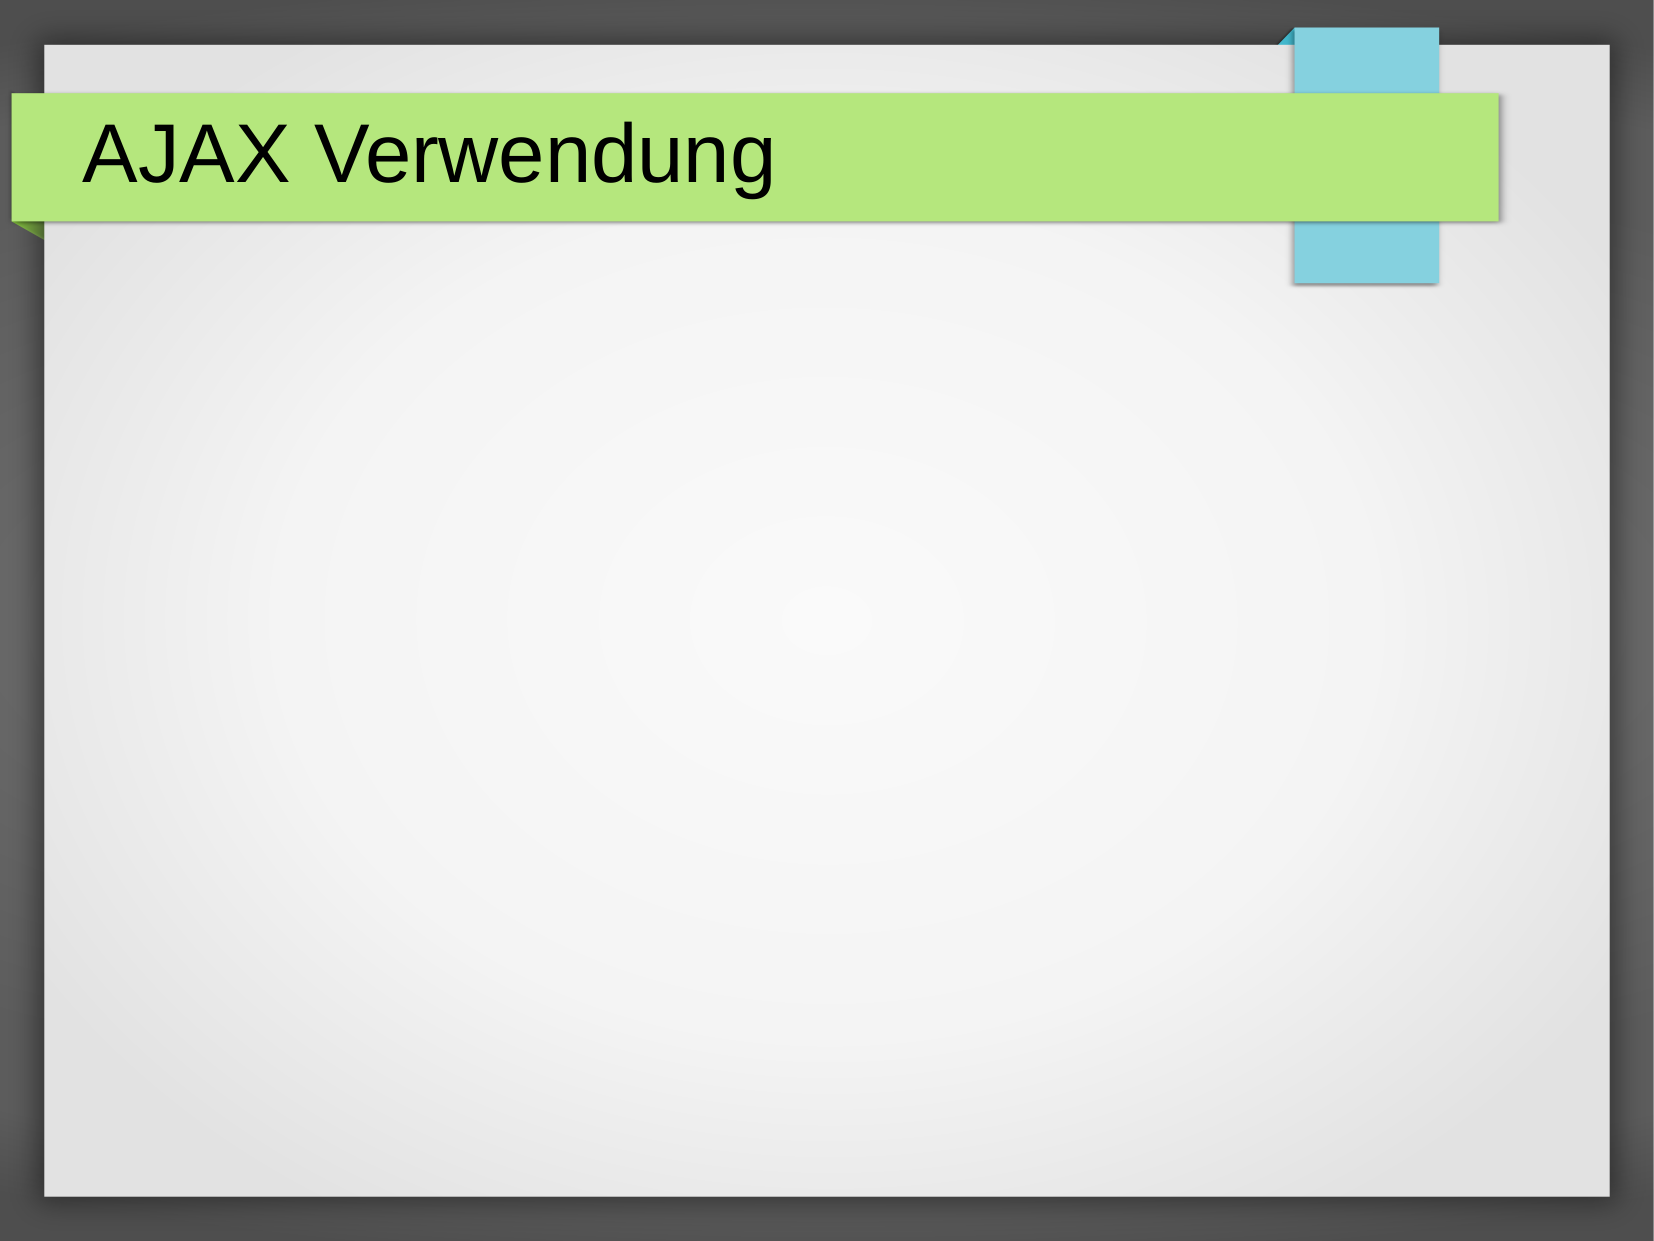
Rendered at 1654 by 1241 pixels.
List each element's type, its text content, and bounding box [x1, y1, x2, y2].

picture [0, 0, 1654, 1241]
title AJAX Verwendung [82, 94, 1441, 213]
